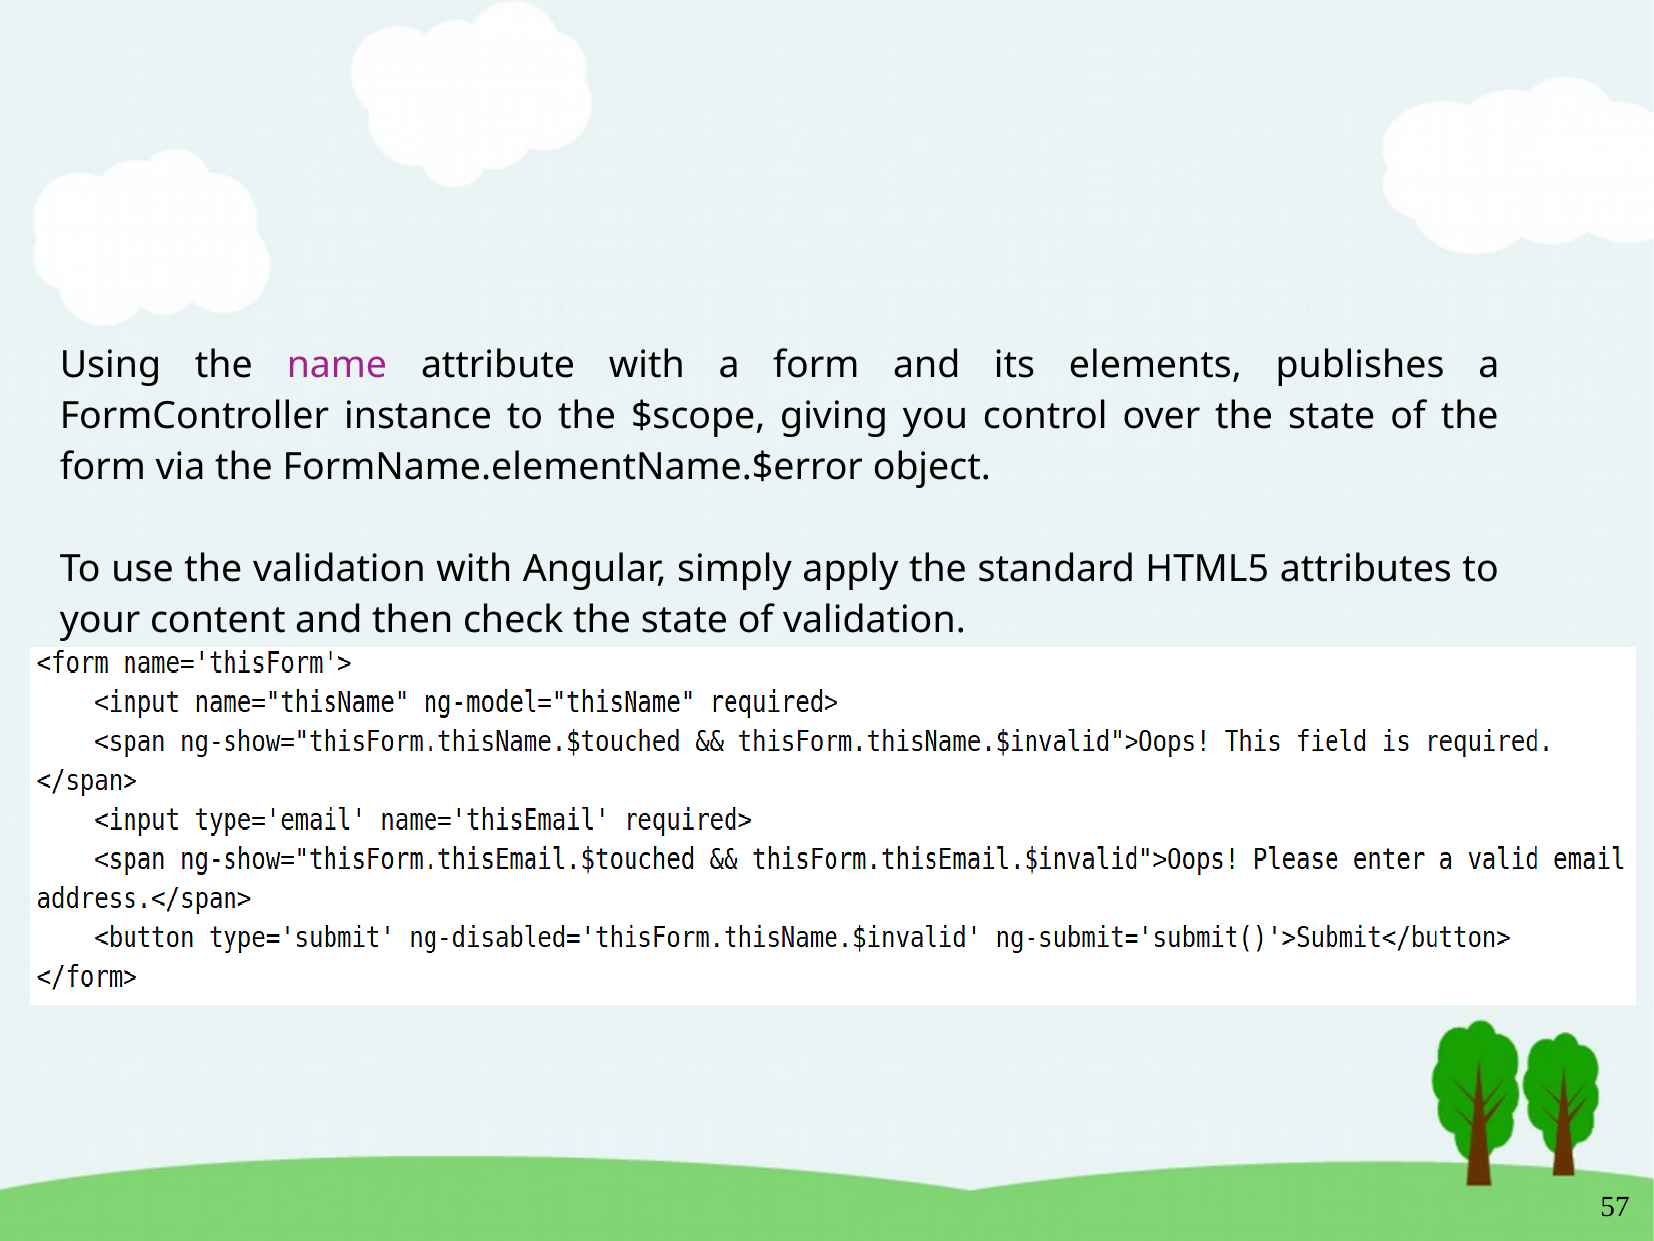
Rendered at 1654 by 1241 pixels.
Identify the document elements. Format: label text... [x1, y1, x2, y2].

text_box Using the name attribute with a form and its elements, publishes a FormController instance to the $scope, giving you control over the state of the form via the FormName.elementName.$error object. To use the validation with Angular, simply apply the standard HTML5 attributes to your content and then check the state of validation. [45, 329, 1516, 647]
picture [0, 0, 1654, 1241]
